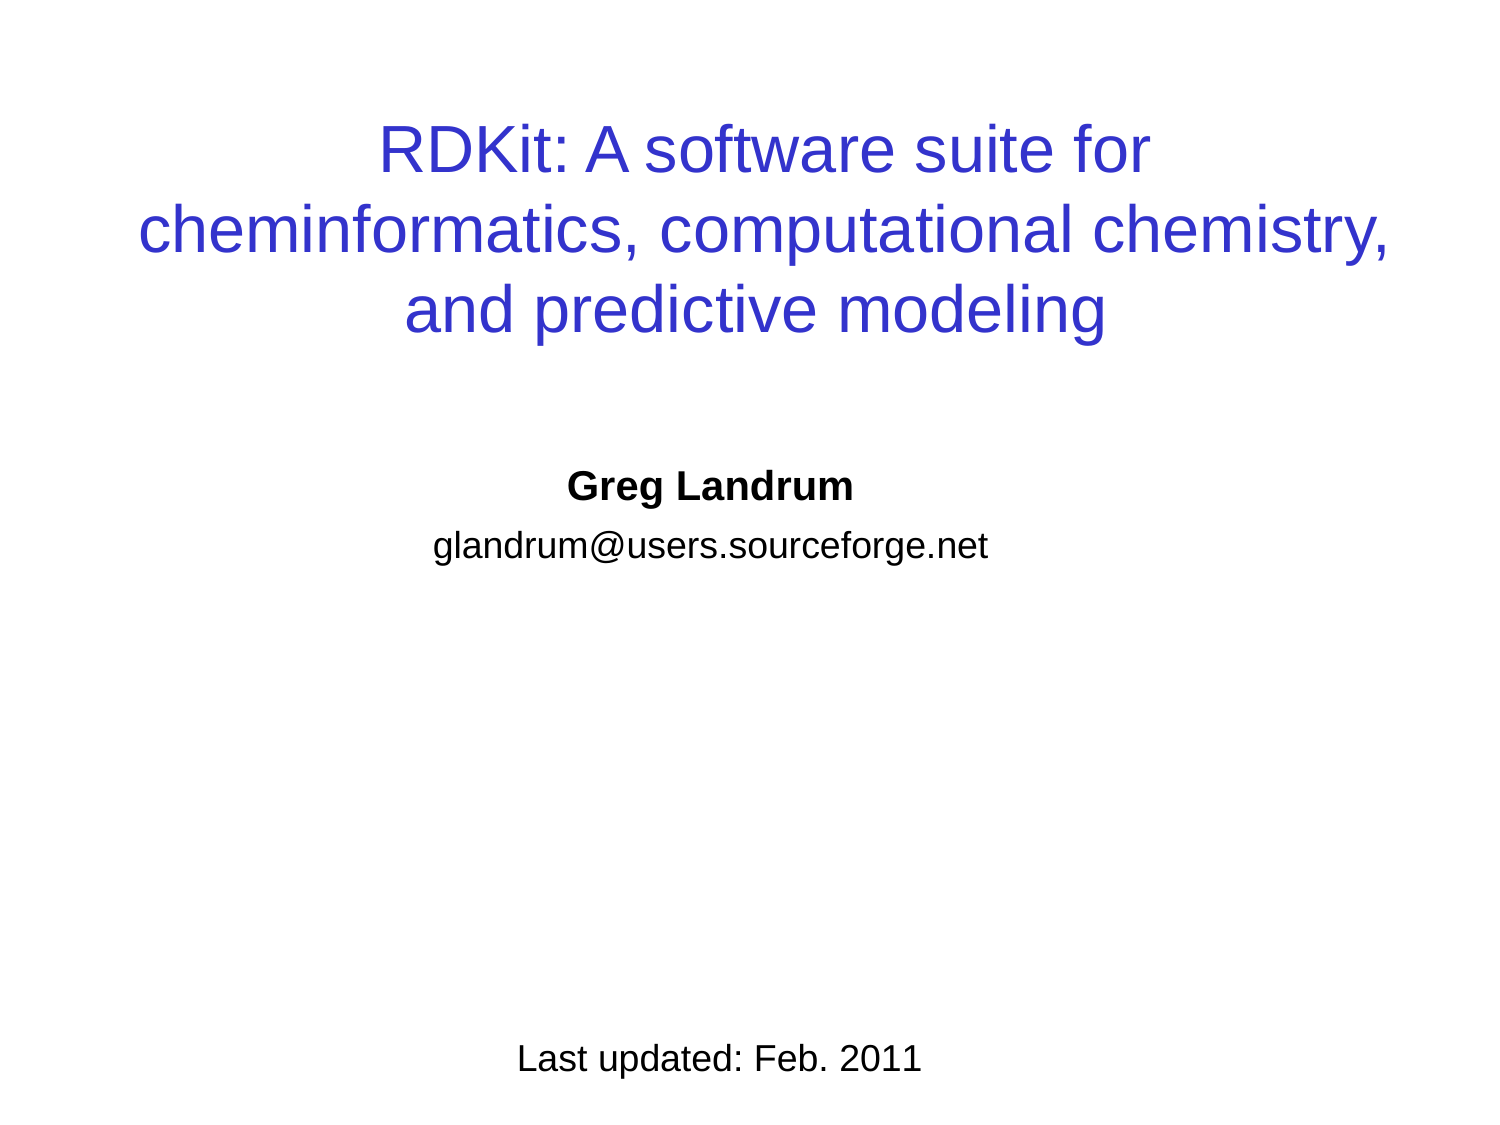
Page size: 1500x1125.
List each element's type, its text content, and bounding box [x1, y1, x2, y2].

text_box Last updated: Feb. 2011 [502, 1029, 938, 1088]
title RDKit: A software suite for cheminformatics, computational chemistry, and predictive modeling [77, 97, 1453, 354]
subtitle Greg Landrum glandrum@users.sourceforge.net [223, 451, 1124, 809]
